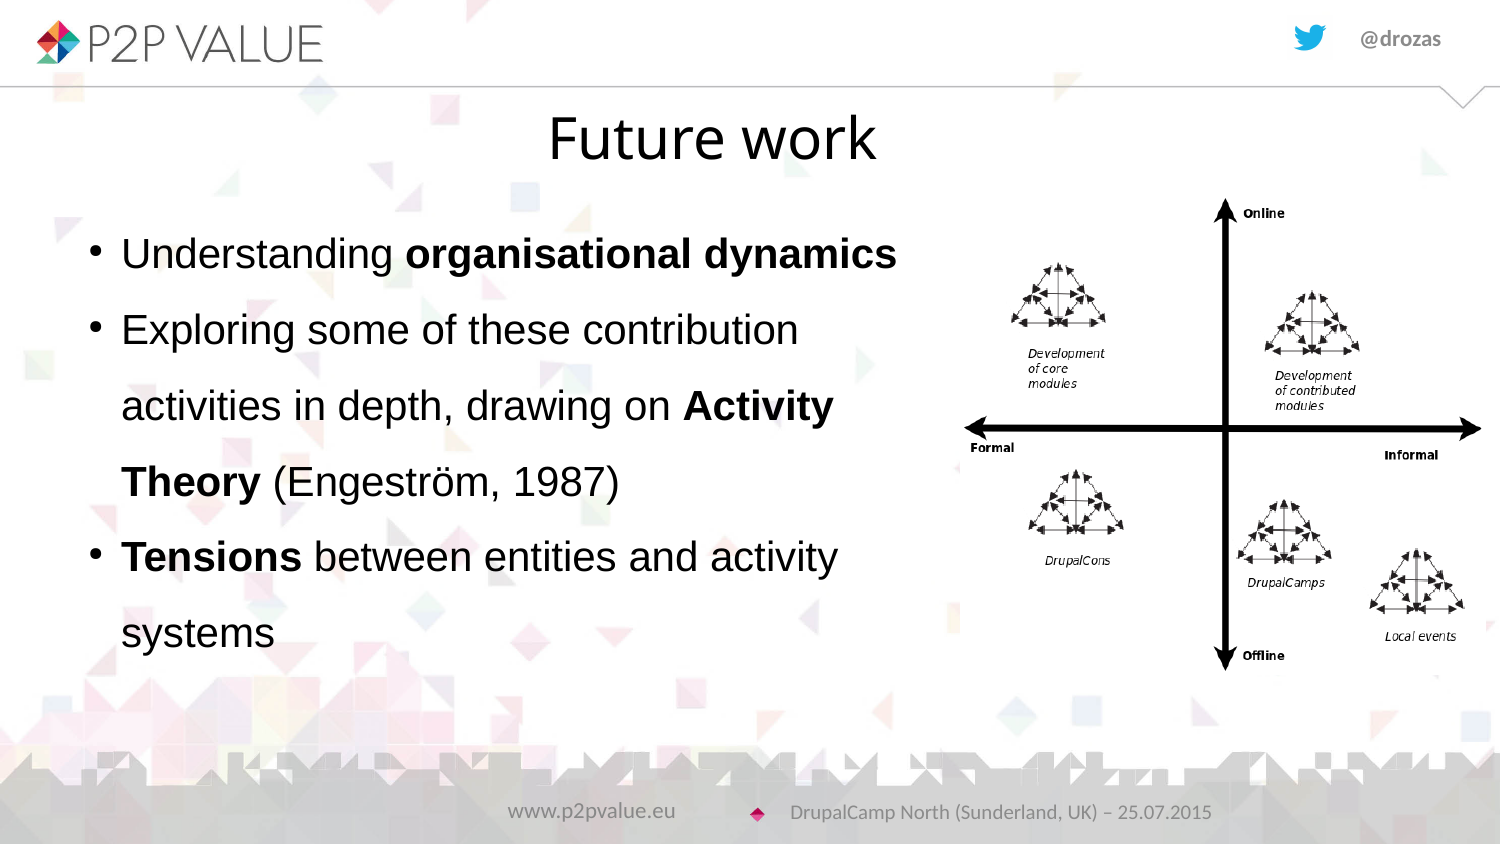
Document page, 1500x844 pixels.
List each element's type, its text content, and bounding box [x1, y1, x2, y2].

text_box @drozas [1333, 15, 1455, 60]
title Future work [60, 92, 1366, 181]
text_box DrupalCamp North (Sunderland, UK) – 25.07.2015 [777, 788, 1470, 834]
subtitle Understanding organisational dynamics Exploring some of these contribution activities in depth, drawing on Activity Theory (Engeström, 1987) Tensions between entities and activity systems [75, 195, 916, 736]
picture [0, 0, 1500, 844]
text_box www.p2pvalue.eu [501, 789, 720, 829]
